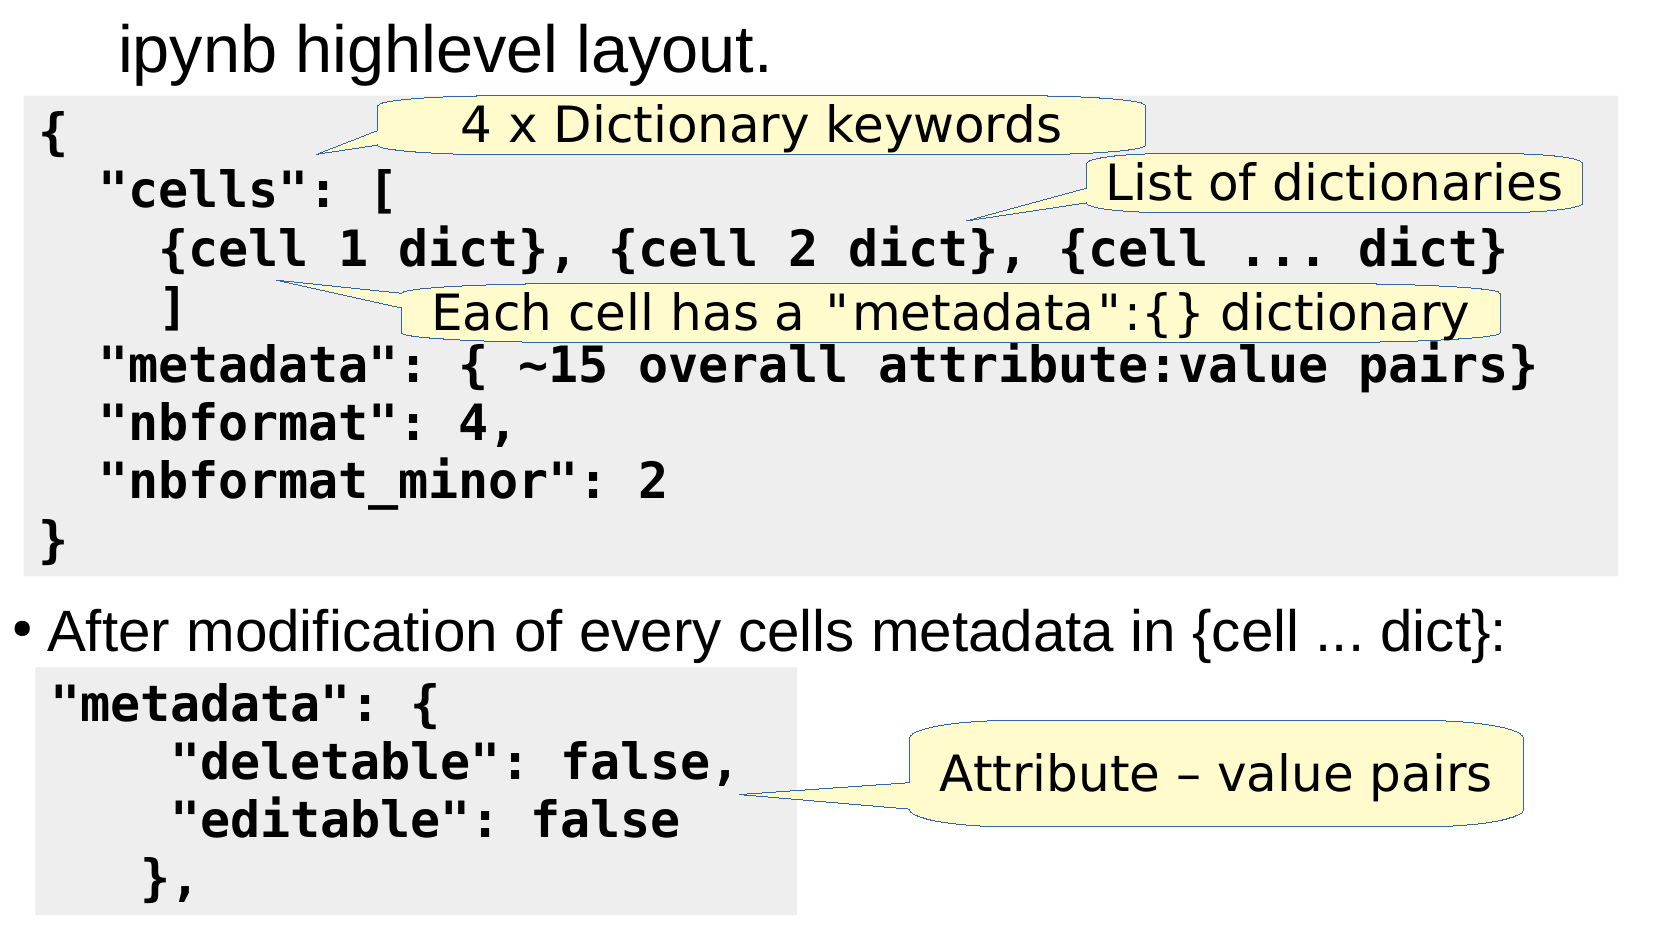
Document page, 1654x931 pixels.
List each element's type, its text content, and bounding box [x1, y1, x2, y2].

text_box ipynb highlevel layout. [82, 5, 1571, 95]
text_box Attribute – value pairs [739, 720, 1524, 827]
text_box List of dictionaries [966, 153, 1583, 221]
text_box "metadata": { "deletable": false, "editable": false }, [35, 667, 798, 916]
text_box After modification of every cells metadata in {cell ... dict}: [11, 594, 1536, 668]
text_box Each cell has a "metadata":{} dictionary [276, 280, 1501, 343]
text_box { "cells": [ {cell 1 dict}, {cell 2 dict}, {cell ... dict} ] "metadata": { ~15 overall attribute:value pairs} "nbformat": 4, "nbformat_minor": 2 } [23, 95, 1619, 577]
text_box 4 x Dictionary keywords [316, 95, 1146, 155]
